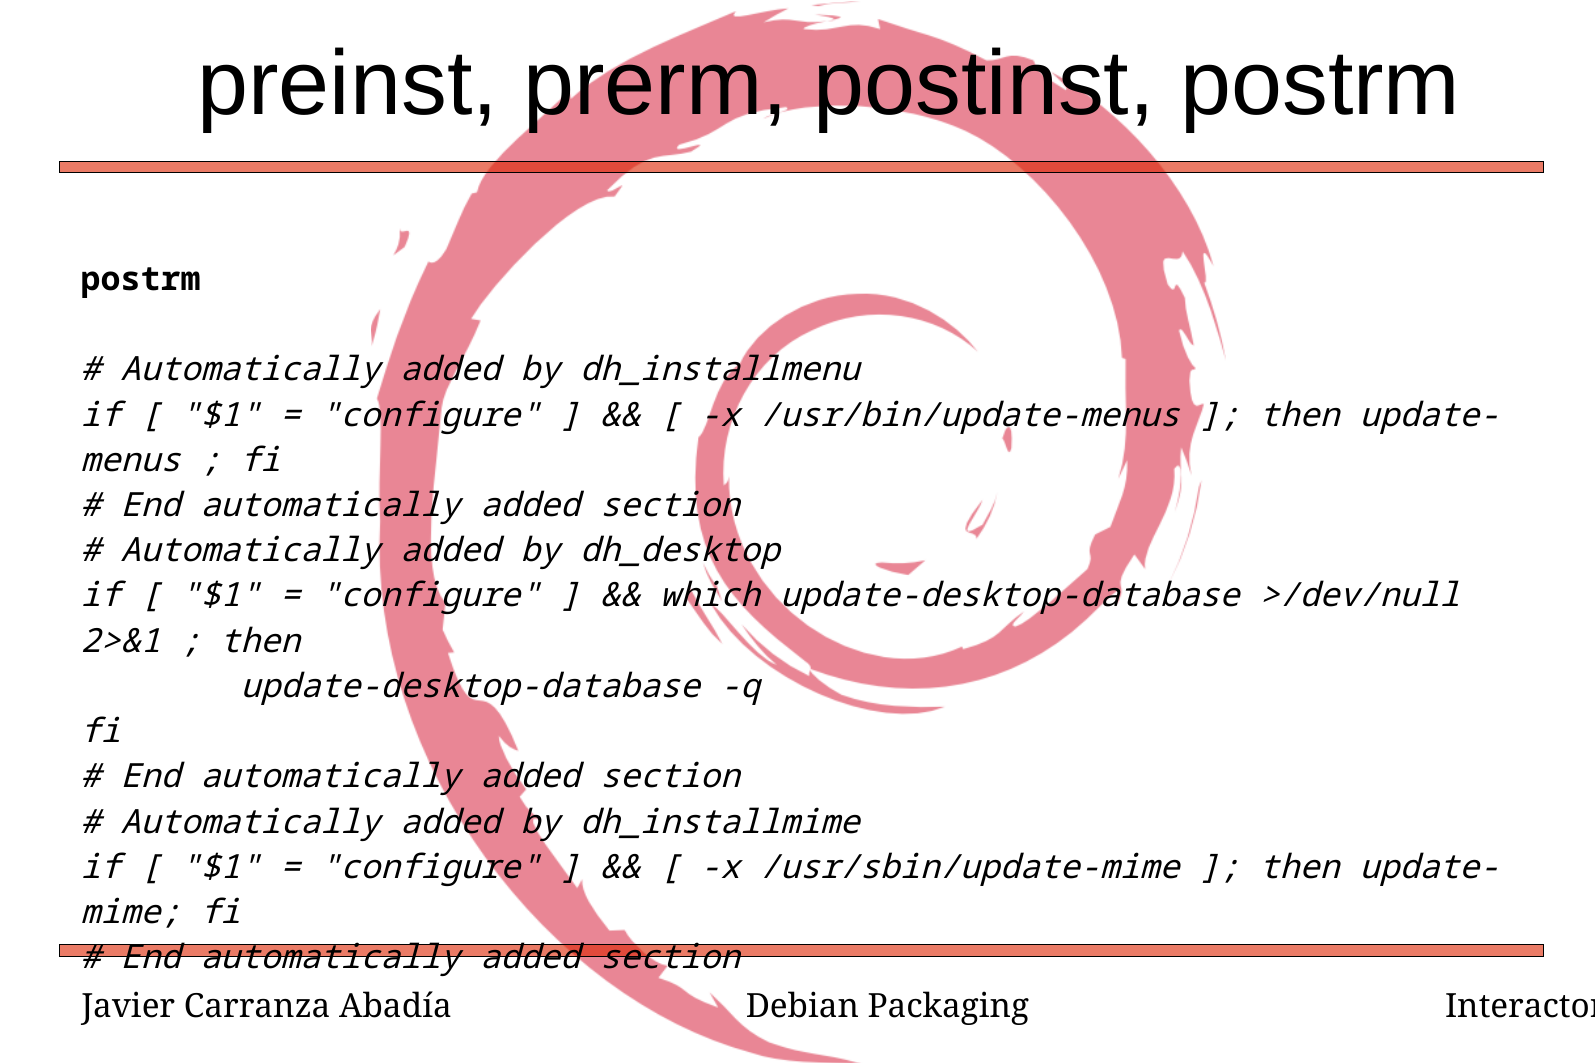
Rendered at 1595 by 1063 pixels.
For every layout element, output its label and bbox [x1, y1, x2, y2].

text_box [97, 944, 129, 957]
picture [371, 410, 378, 424]
picture [386, 959, 397, 966]
text_box [180, 944, 415, 957]
text_box [540, 944, 581, 957]
picture [371, 862, 378, 876]
picture [707, 957, 718, 966]
text_box [508, 952, 517, 957]
text_box [59, 944, 94, 957]
picture [486, 959, 497, 966]
text_box [415, 944, 435, 957]
text_box [729, 952, 738, 957]
picture [507, 957, 517, 966]
picture [371, 1001, 377, 1015]
text_box [435, 944, 521, 957]
text_box [568, 952, 577, 957]
picture [371, 1, 1226, 161]
text_box [548, 952, 558, 957]
picture [567, 957, 577, 966]
text_box [268, 952, 278, 957]
text_box [59, 161, 1544, 173]
text_box [168, 952, 177, 957]
text_box [520, 944, 541, 957]
text_box [580, 944, 1544, 957]
picture [371, 590, 378, 604]
text_box [528, 952, 537, 957]
picture [371, 957, 1226, 1063]
text_box [130, 944, 181, 957]
picture [1194, 71, 1219, 109]
text_box [628, 952, 638, 957]
text_box [708, 952, 718, 957]
text_box [149, 952, 158, 957]
picture [450, 957, 456, 965]
picture [371, 173, 1226, 944]
text_box [94, 944, 101, 951]
picture [527, 957, 537, 966]
